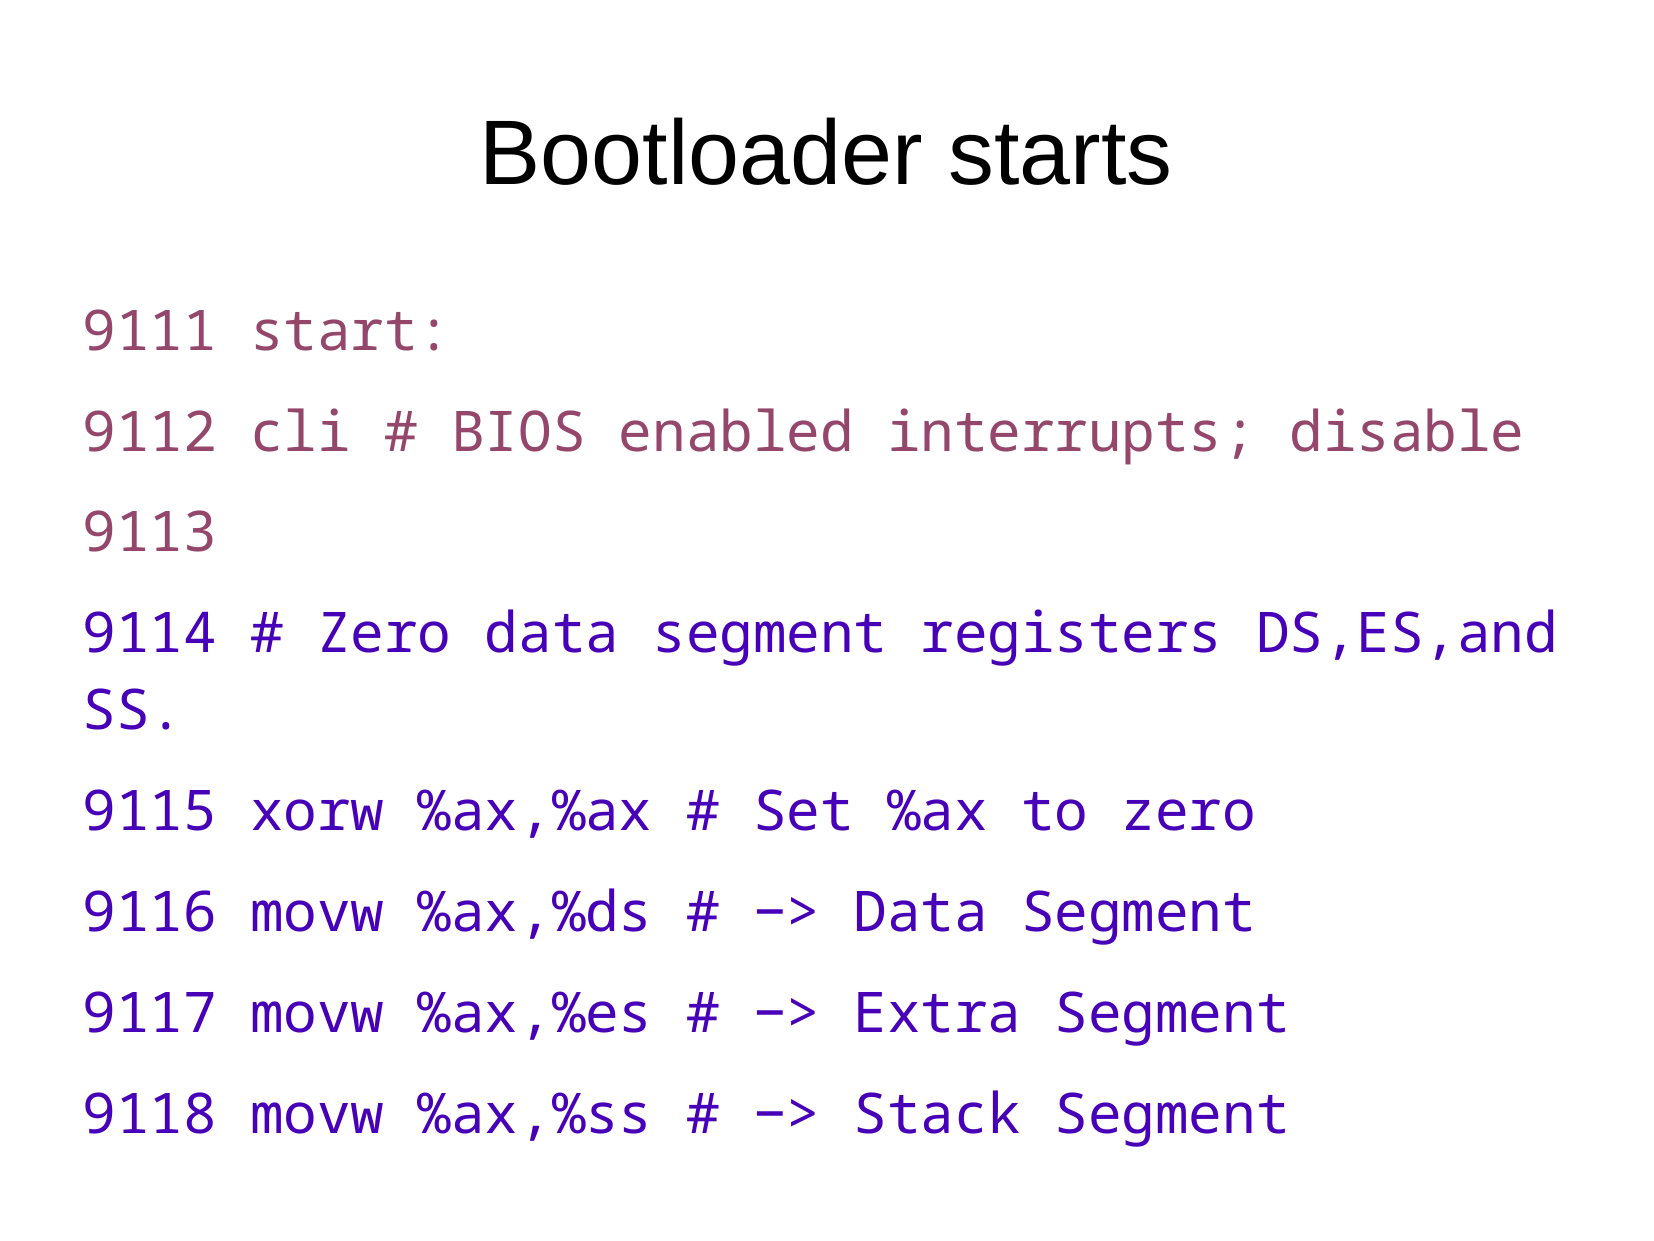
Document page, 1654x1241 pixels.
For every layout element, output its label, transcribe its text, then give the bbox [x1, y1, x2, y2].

list 9111 start: 9112 cli # BIOS enabled interrupts; disable 9113 9114 # Zero data segment registers DS,ES,and SS. 9115 xorw %ax,%ax # Set %ax to zero 9116 movw %ax,%ds # −> Data Segment 9117 movw %ax,%es # −> Extra Segment 9118 movw %ax,%ss # −> Stack Segment [82, 290, 1571, 1163]
title Bootloader starts [82, 49, 1571, 257]
